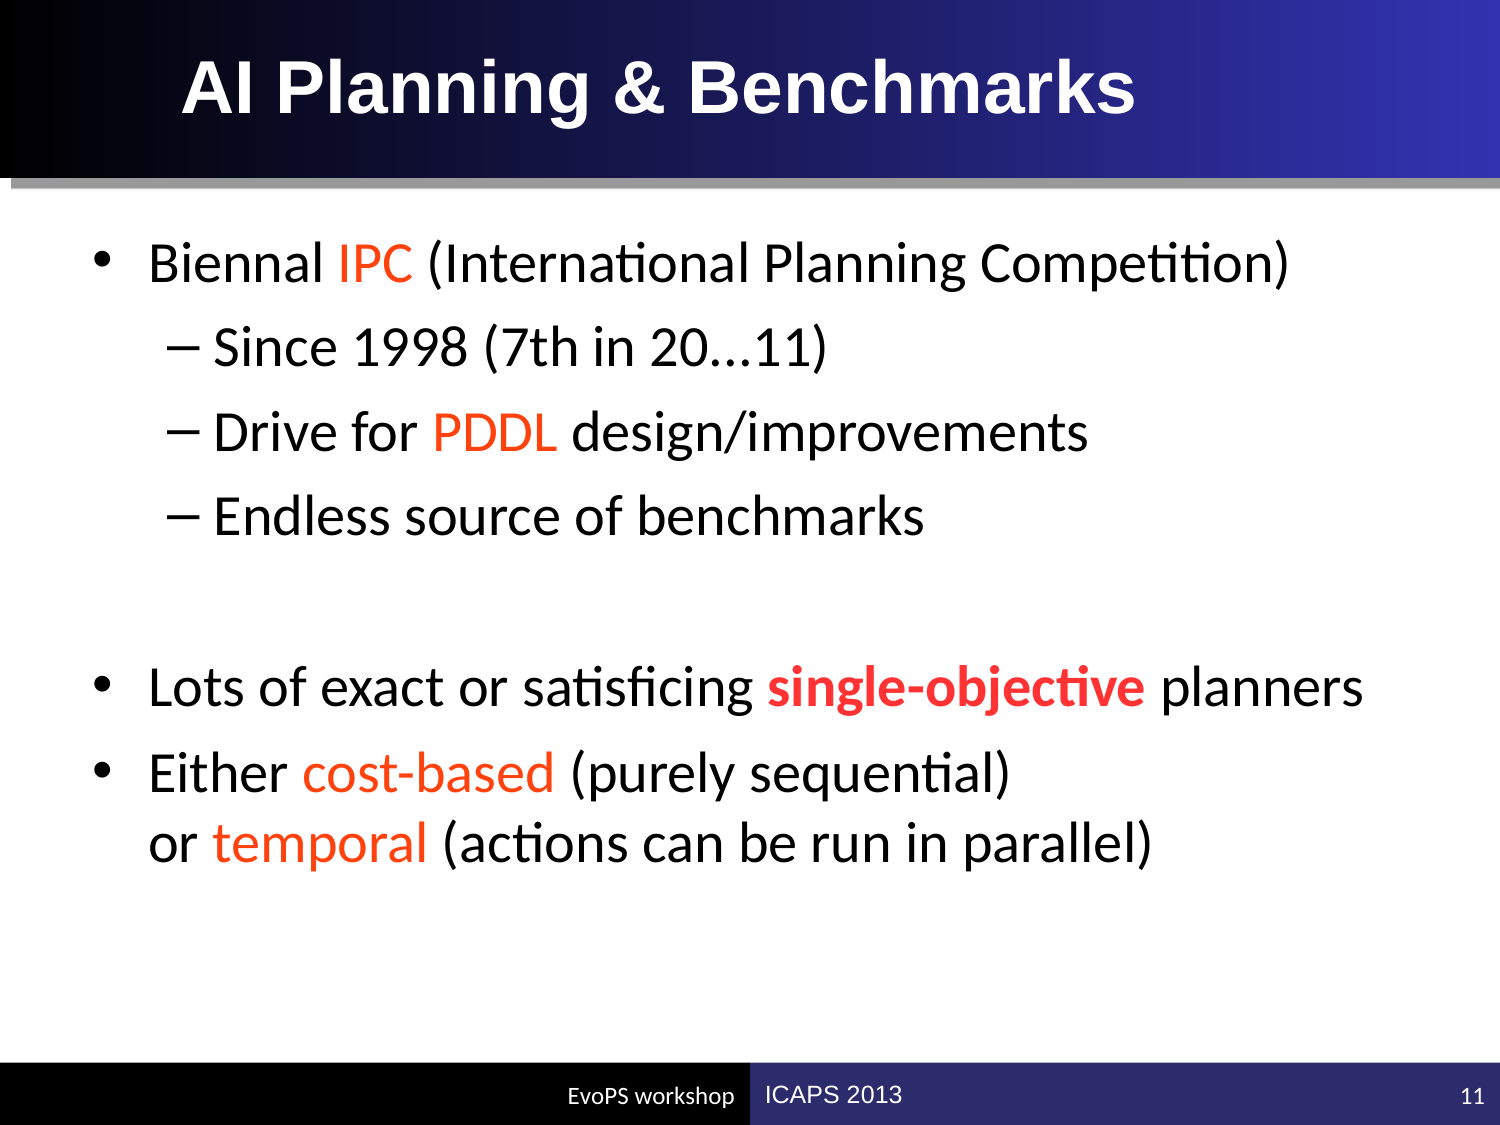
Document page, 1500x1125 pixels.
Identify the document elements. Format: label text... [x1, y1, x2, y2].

text_box AI Planning & Benchmarks [165, 31, 1214, 137]
list Biennal IPC (International Planning Competition) Since 1998 (7th in 20...11) Drive for PDDL design/improvements Endless source of benchmarks Lots of exact or satisficing single-objective planners Either cost-based (purely sequential) or temporal (actions can be run in parallel) [77, 216, 1428, 1125]
